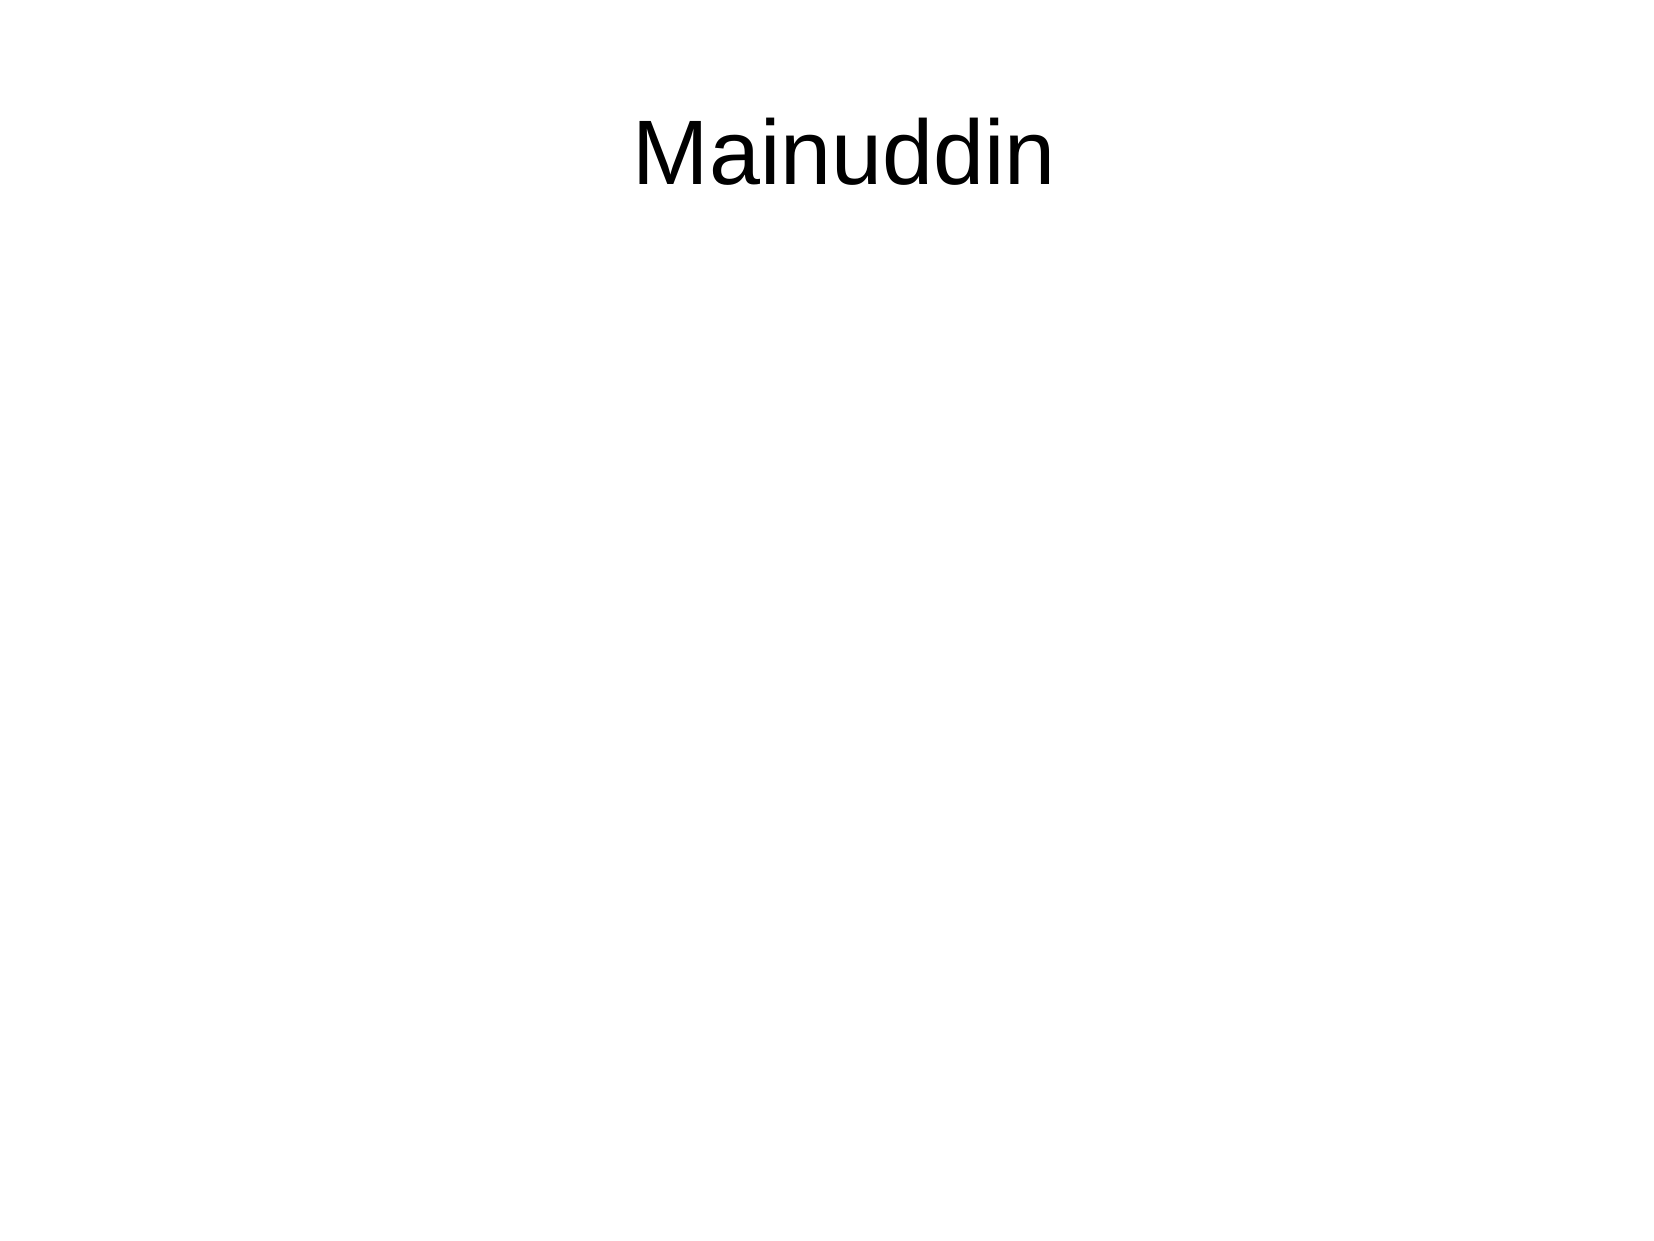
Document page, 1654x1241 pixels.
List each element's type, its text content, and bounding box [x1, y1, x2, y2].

title Mainuddin [82, 49, 1571, 257]
